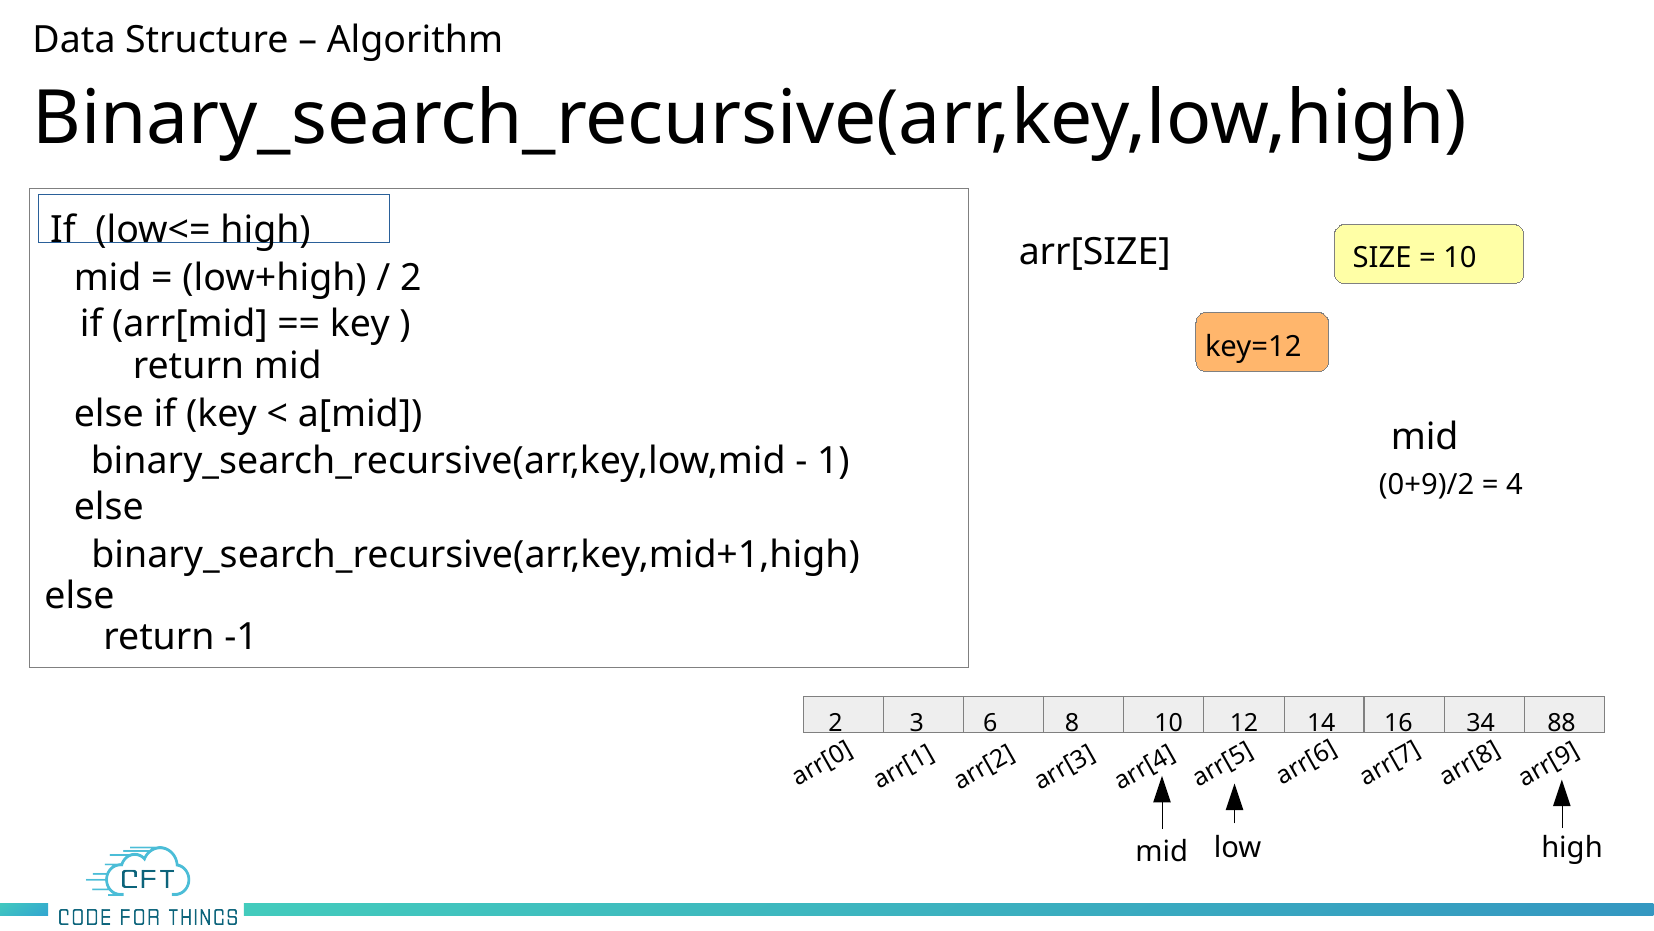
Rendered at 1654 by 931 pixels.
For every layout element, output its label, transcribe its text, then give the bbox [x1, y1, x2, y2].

text_box key=12 [1190, 318, 1335, 402]
text_box 2 [813, 696, 867, 741]
text_box [29, 188, 969, 561]
text_box else [29, 561, 148, 620]
text_box 14 [1292, 697, 1354, 749]
text_box arr[0] [767, 733, 880, 807]
text_box low [1199, 819, 1294, 869]
text_box arr[SIZE] [1003, 217, 1217, 284]
text_box return mid [118, 330, 367, 390]
text_box [29, 579, 969, 668]
text_box 12 [1215, 697, 1277, 742]
text_box [1334, 224, 1524, 284]
text_box [1196, 312, 1328, 318]
text_box arr[4] [1098, 740, 1203, 811]
text_box arr[1] [849, 733, 958, 811]
text_box binary_search_recursive(arr,key,low,mid - 1) [76, 425, 945, 485]
text_box 10 [1139, 697, 1204, 742]
text_box high [1526, 819, 1625, 869]
text_box If (low<= high) [35, 194, 367, 254]
picture [59, 846, 237, 925]
text_box arr[7] [1341, 746, 1451, 811]
text_box [803, 696, 813, 733]
text_box arr[6] [1255, 733, 1385, 811]
text_box binary_search_recursive(arr,key,mid+1,high) [76, 519, 975, 579]
text_box mid [1120, 823, 1211, 880]
text_box mid [1376, 402, 1477, 455]
text_box 8 [1049, 697, 1112, 742]
text_box arr[2] [929, 737, 1039, 812]
text_box mid = (low+high) / 2 [59, 242, 497, 302]
text_box arr[8] [1422, 733, 1526, 808]
text_box 16 [1369, 697, 1443, 749]
text_box (0+9)/2 = 4 [1364, 455, 1569, 505]
text_box if (arr[mid] == key ) [64, 289, 491, 348]
title Data Structure – Algorithm Binary_search_recursive(arr,key,low,high) [32, 0, 1654, 199]
text_box arr[5] [1175, 733, 1291, 805]
text_box else if (key < a[mid]) [59, 378, 556, 438]
text_box [867, 696, 1605, 733]
text_box 6 [968, 697, 1031, 742]
text_box else [59, 472, 178, 531]
text_box 88 [1532, 697, 1595, 749]
text_box return -1 [88, 602, 290, 661]
text_box SIZE = 10 [1338, 228, 1518, 278]
text_box 3 [894, 697, 948, 742]
text_box 34 [1451, 697, 1514, 749]
text_box arr[9] [1494, 704, 1625, 808]
text_box arr[3] [1010, 739, 1127, 816]
